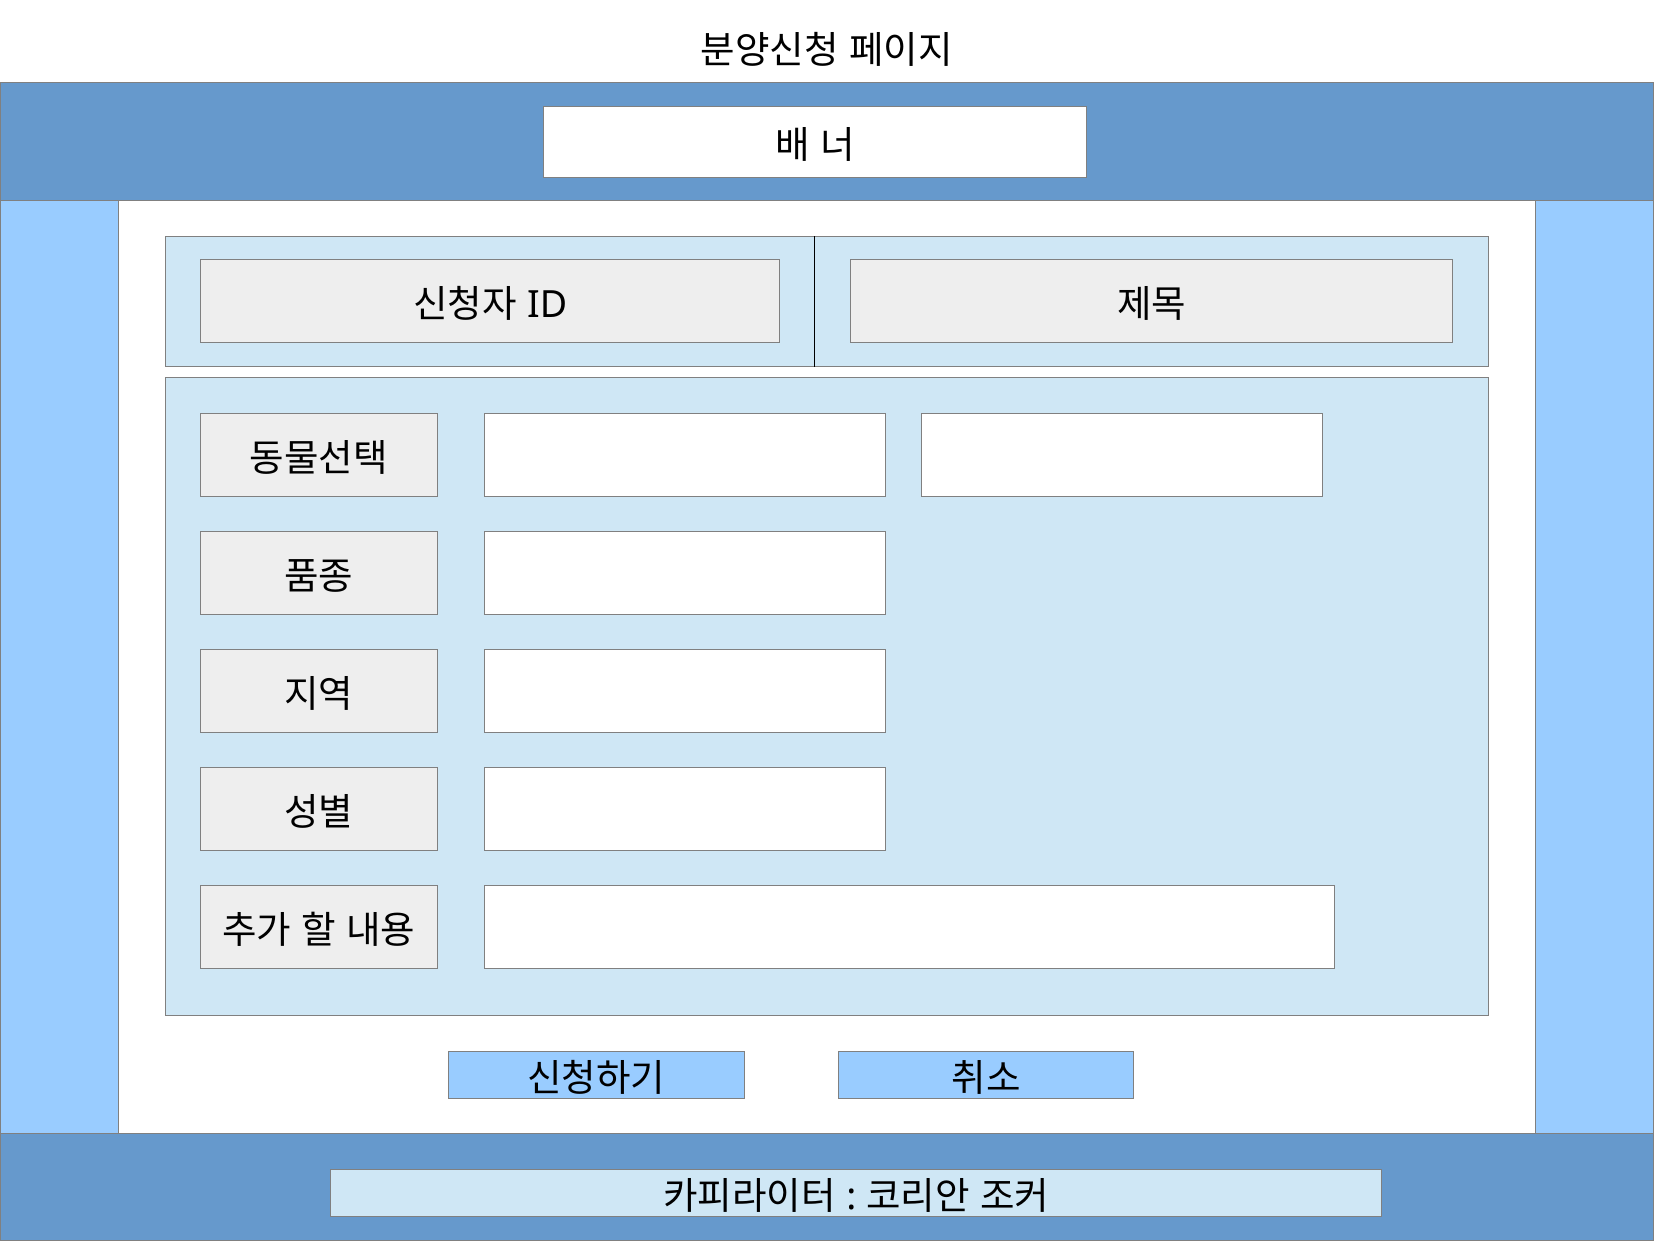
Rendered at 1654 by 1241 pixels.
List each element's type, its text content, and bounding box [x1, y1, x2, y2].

text_box 분양신청 페이지 [602, 13, 1052, 71]
text_box 동물선택 [200, 413, 438, 497]
text_box 품종 [200, 531, 438, 615]
text_box 성별 [200, 767, 438, 851]
text_box 배 너 [543, 106, 1087, 178]
text_box 신청하기 [448, 1051, 745, 1099]
text_box [0, 82, 1654, 1241]
text_box 지역 [200, 649, 438, 733]
text_box 신청자 ID [200, 259, 780, 343]
text_box 카피라이터 : 코리안 조커 [330, 1169, 1382, 1217]
text_box 추가 할 내용 [200, 885, 438, 969]
text_box 취소 [838, 1051, 1134, 1099]
text_box 제목 [850, 259, 1453, 343]
